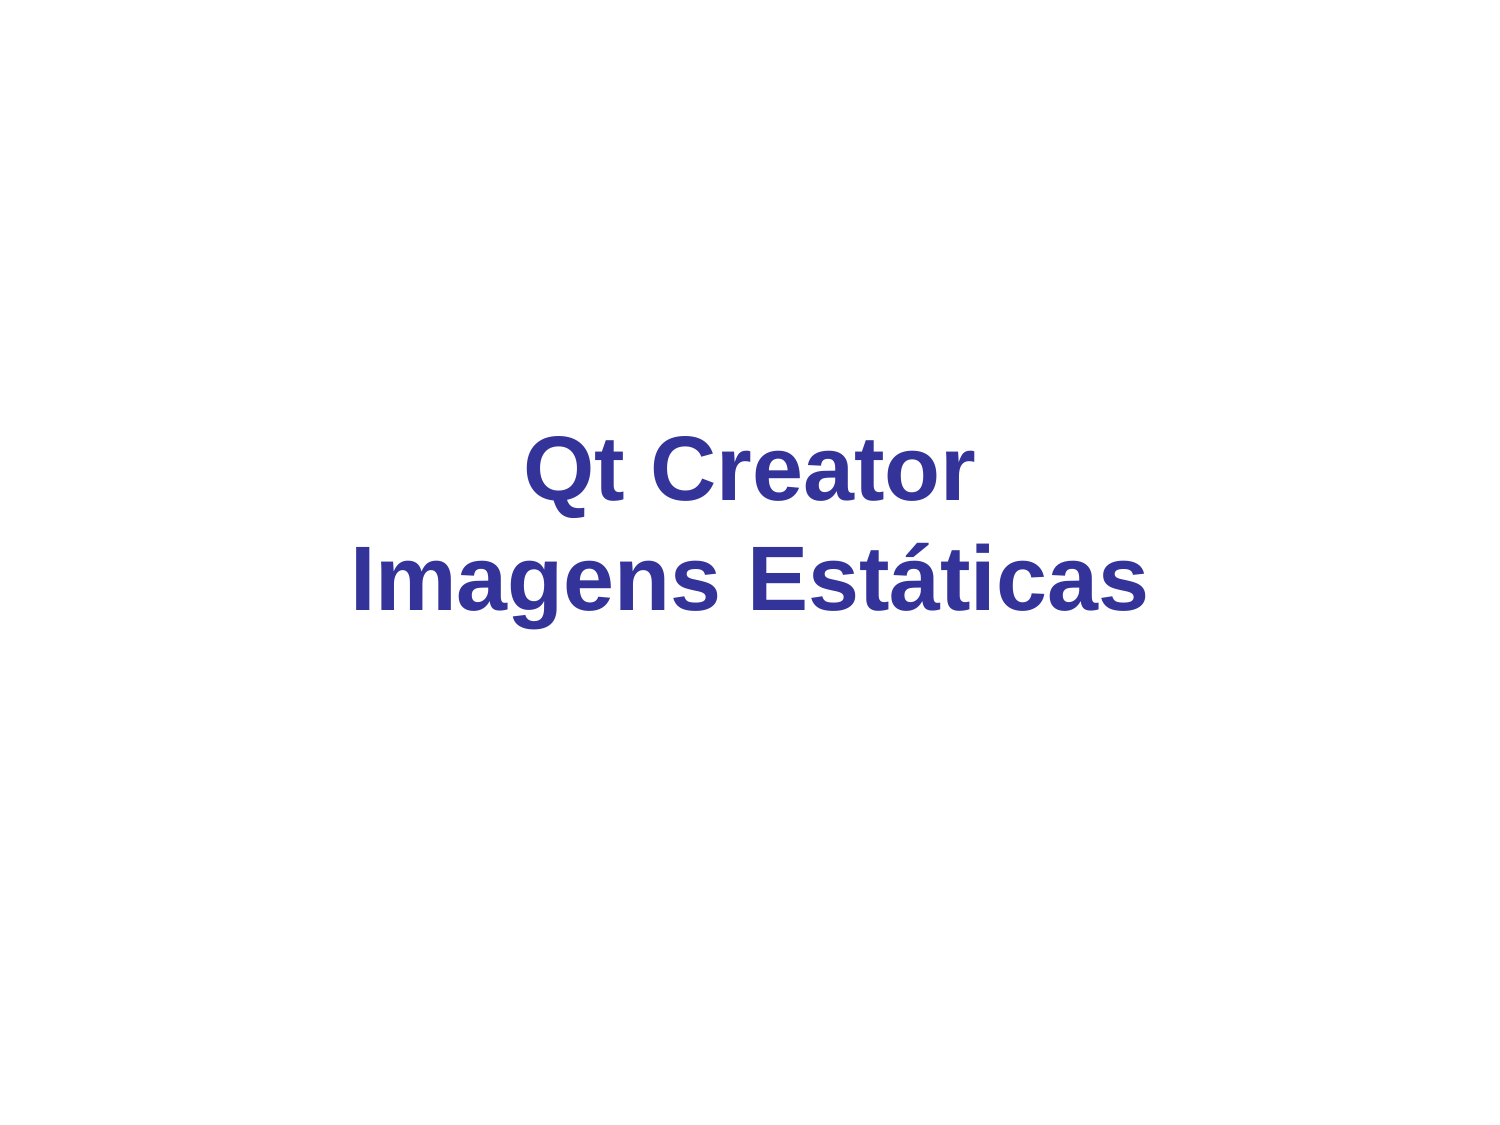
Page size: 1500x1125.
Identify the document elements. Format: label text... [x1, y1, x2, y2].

title Qt Creator Imagens Estáticas [53, 427, 1447, 610]
